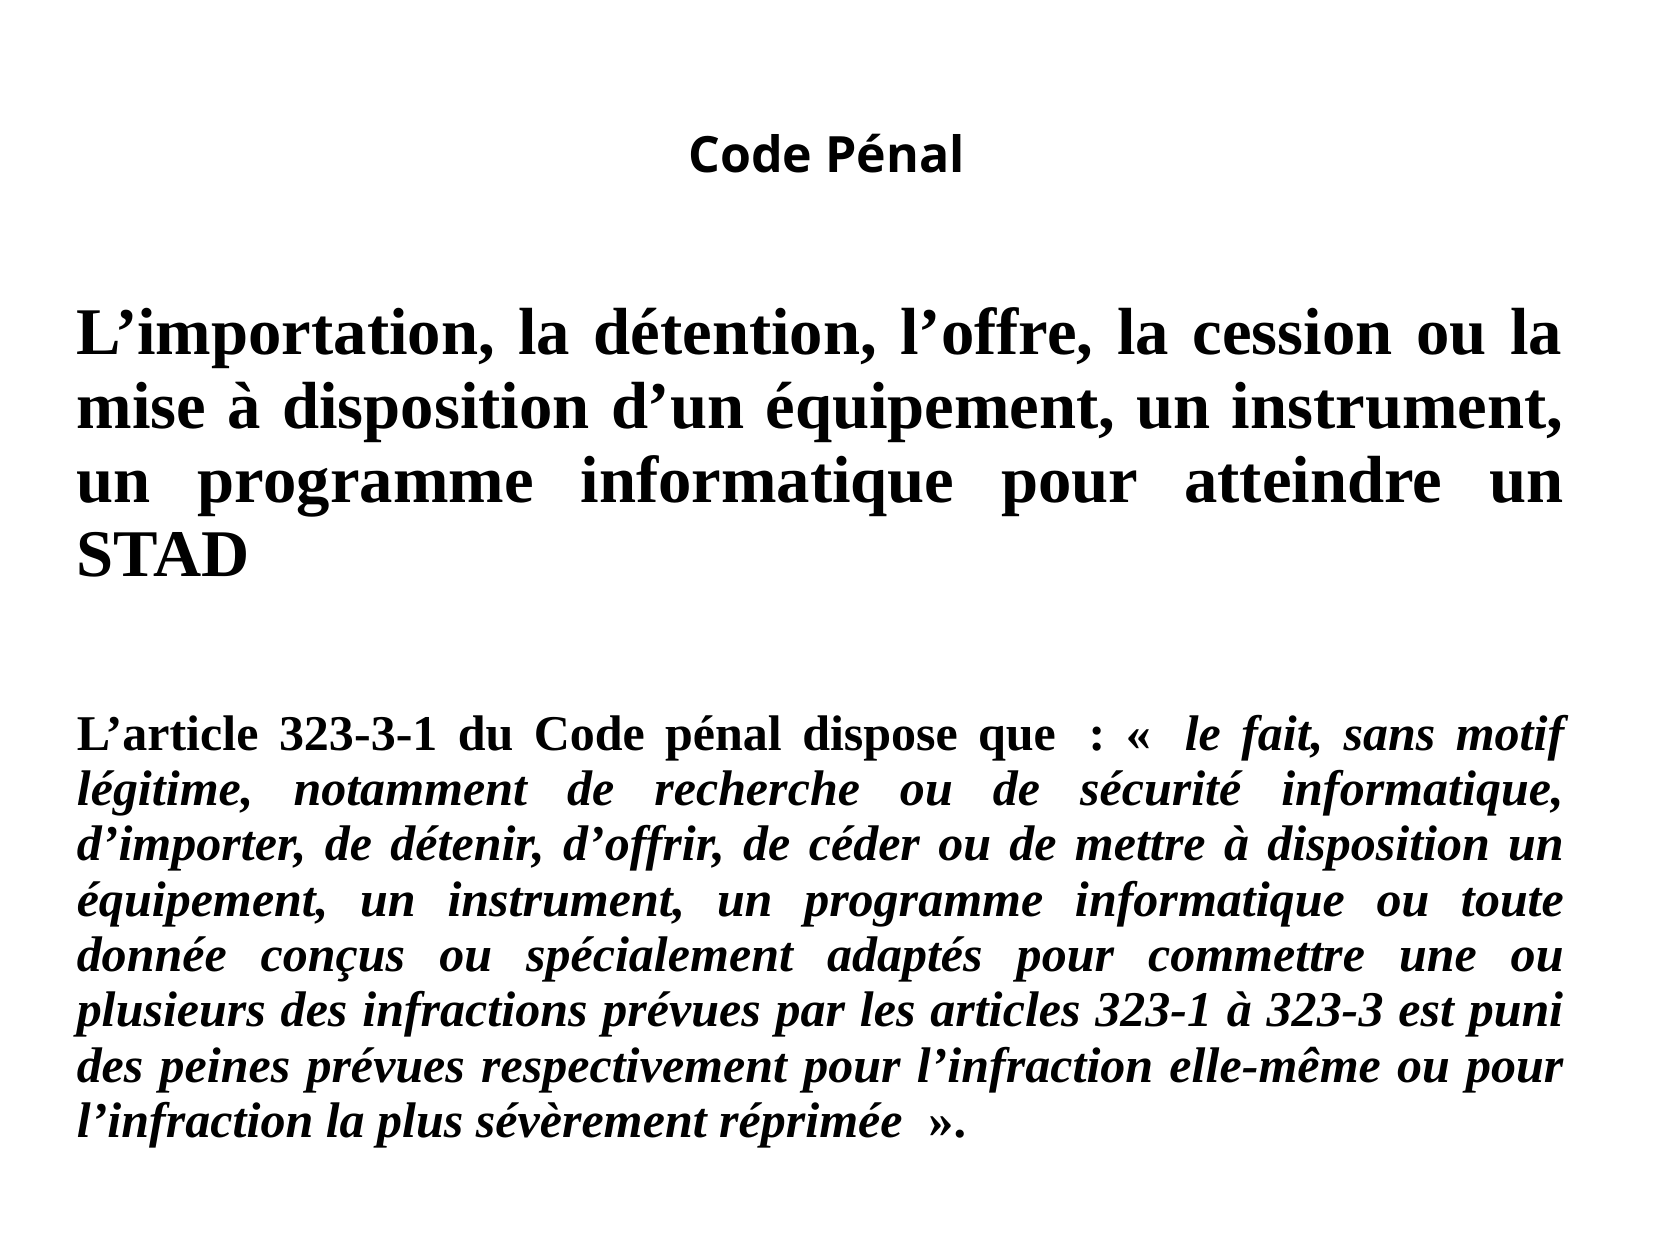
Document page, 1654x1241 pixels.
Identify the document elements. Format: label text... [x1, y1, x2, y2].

list L’importation, la détention, l’offre, la cession ou la mise à disposition d’un équipement, un instrument, un programme informatique pour atteindre un STAD L’article 323-3-1 du Code pénal dispose que : « le fait, sans motif légitime, notamment de recherche ou de sécurité informatique, d’importer, de détenir, d’offrir, de céder ou de mettre à disposition un équipement, un instrument, un programme informatique ou toute donnée conçus ou spécialement adaptés pour commettre une ou plusieurs des infractions prévues par les articles 323-1 à 323-3 est puni des peines prévues respectivement pour l’infraction elle-même ou pour l’infraction la plus sévèrement réprimée ». [76, 295, 1565, 1157]
title Code Pénal [82, 49, 1571, 257]
